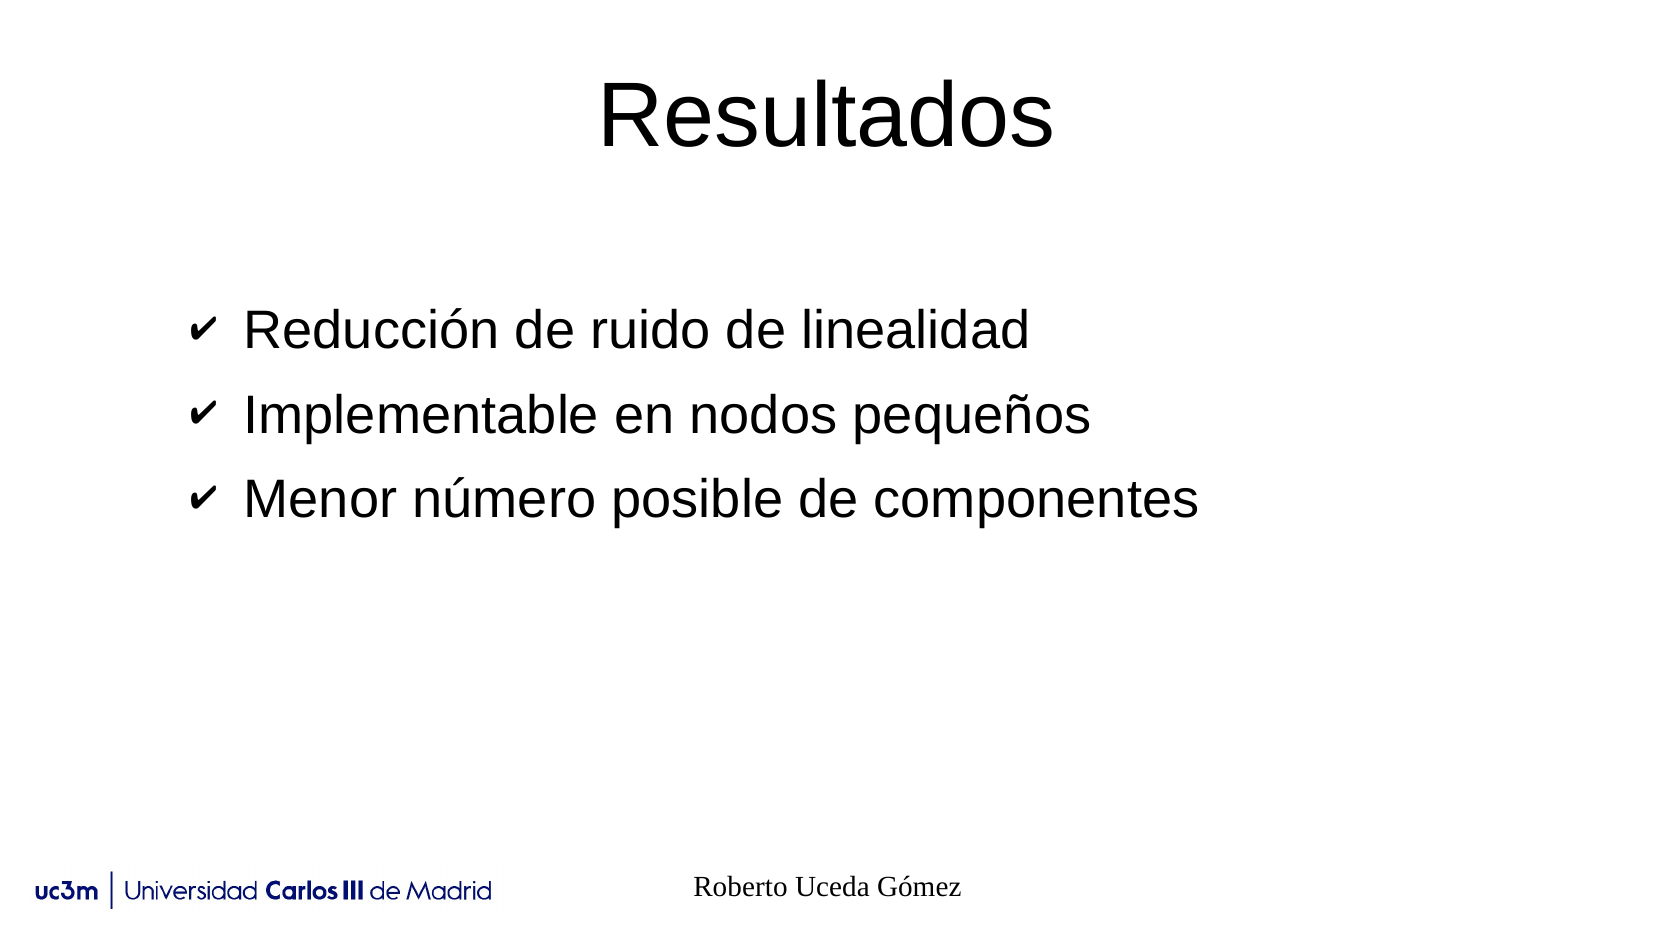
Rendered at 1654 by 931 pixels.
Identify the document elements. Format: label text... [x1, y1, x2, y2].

list Reducción de ruido de linealidad Implementable en nodos pequeños Menor número posible de componentes [101, 300, 1591, 781]
title Resultados [82, 36, 1571, 193]
picture [15, 865, 511, 915]
